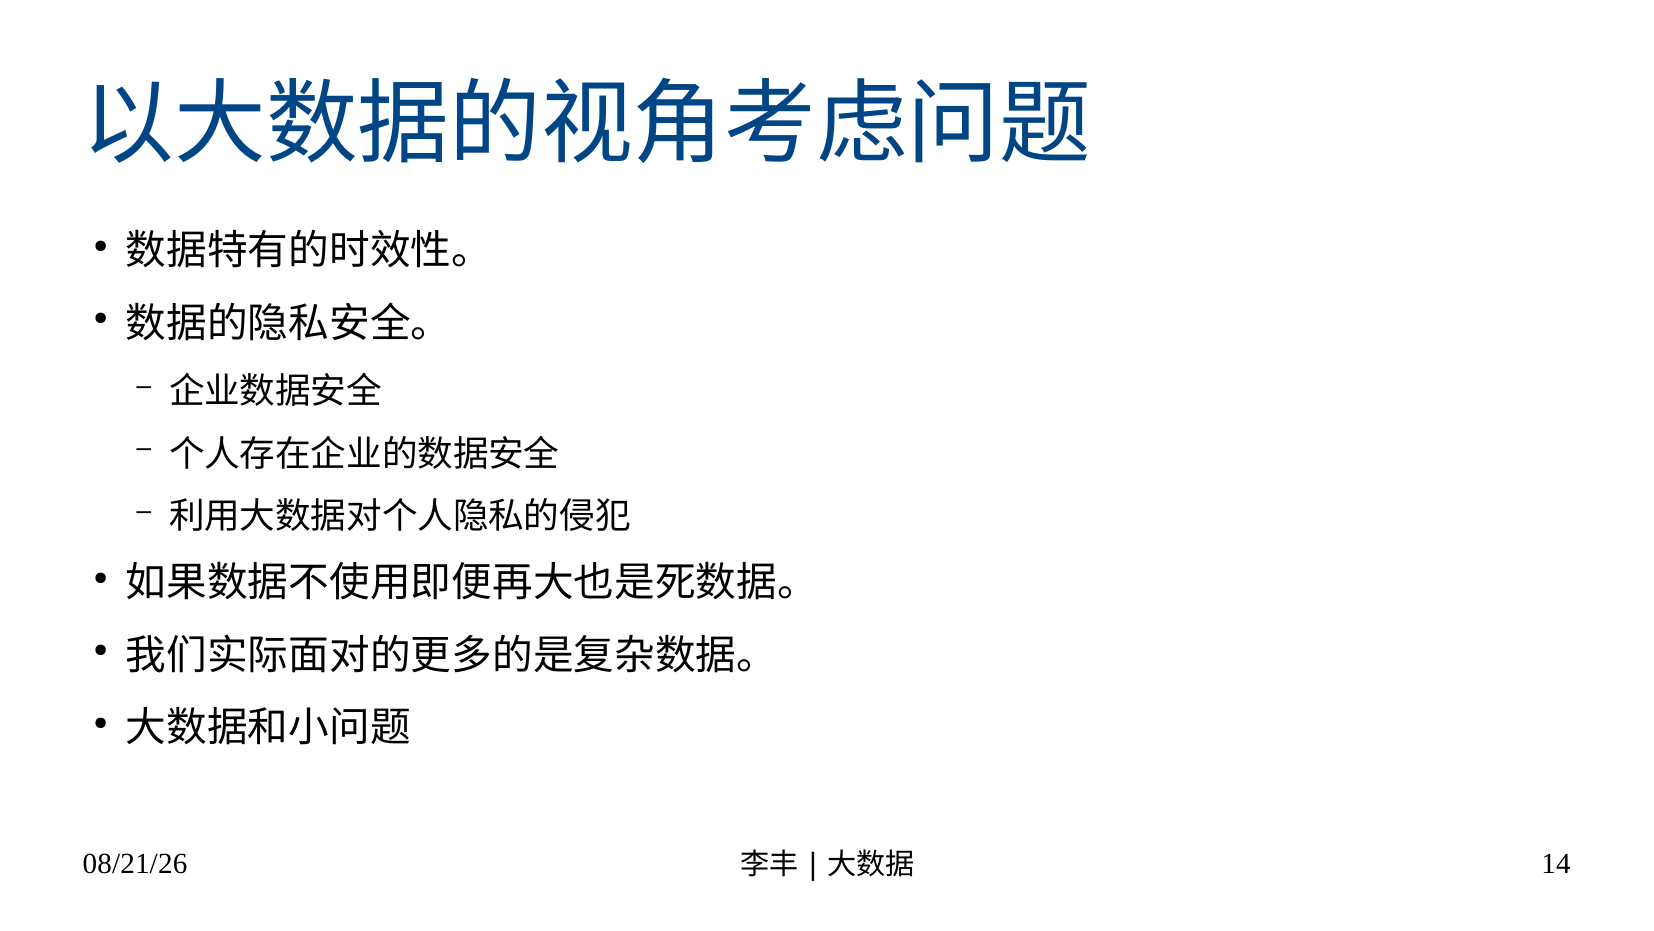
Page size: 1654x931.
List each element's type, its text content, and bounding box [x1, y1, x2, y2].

title 以大数据的视角考虑问题 [82, 69, 1264, 162]
list 数据特有的时效性。 数据的隐私安全。 企业数据安全 个人存在企业的数据安全 利用大数据对个人隐私的侵犯 如果数据不使用即便再大也是死数据。 我们实际面对的更多的是复杂数据。 大数据和小问题 [82, 217, 1571, 758]
